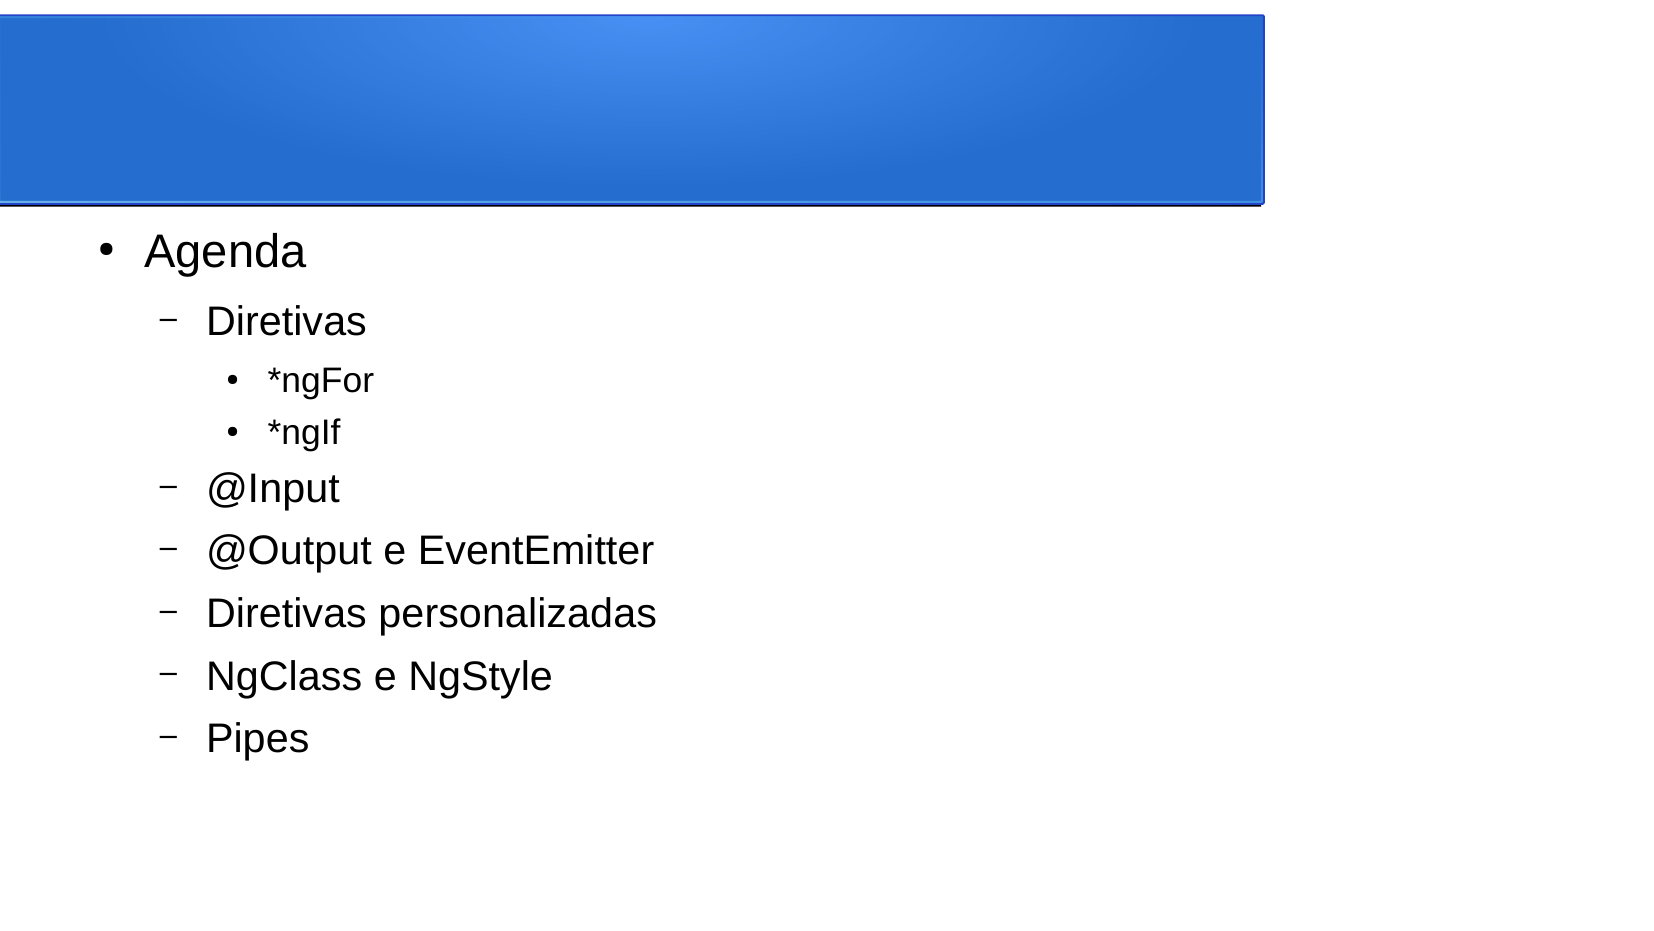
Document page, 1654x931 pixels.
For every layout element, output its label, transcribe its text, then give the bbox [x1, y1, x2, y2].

list Agenda Diretivas *ngFor *ngIf @Input @Output e EventEmitter Diretivas personalizadas NgClass e NgStyle Pipes [82, 224, 1571, 764]
